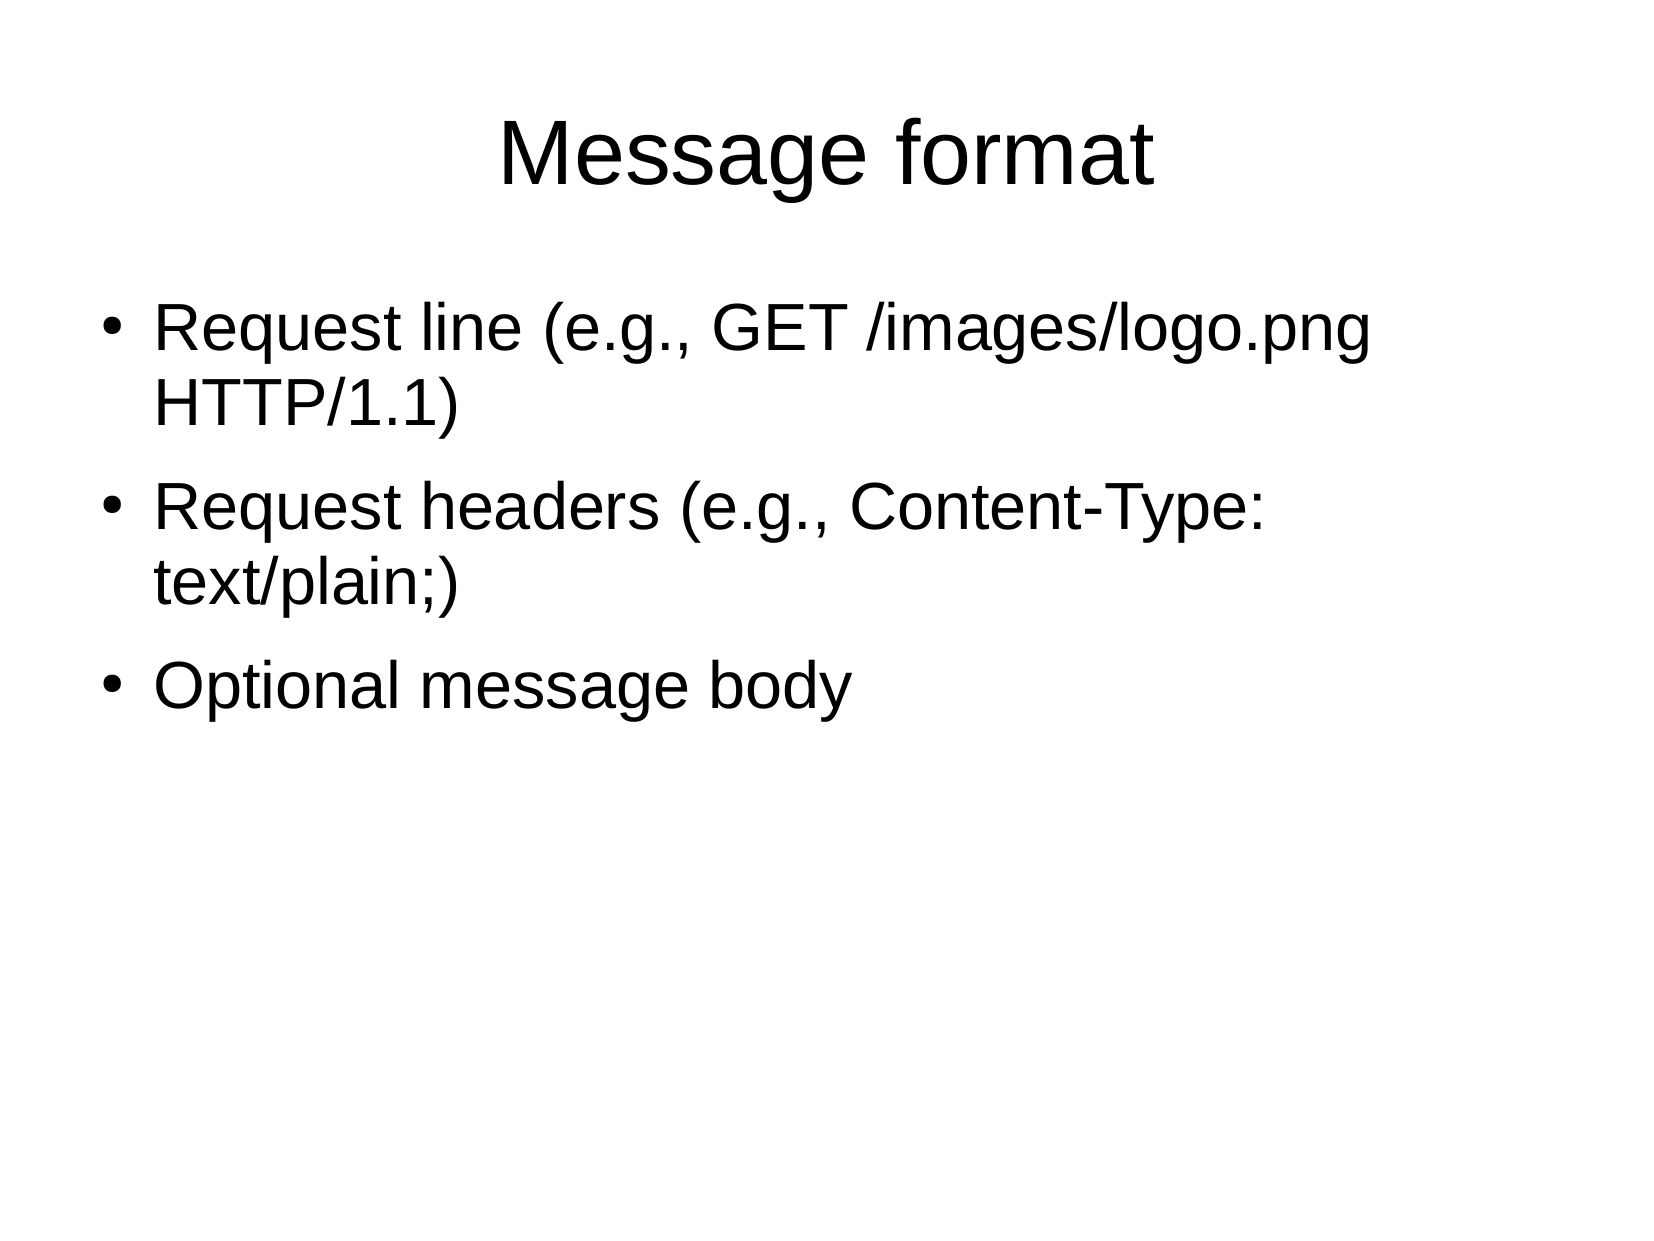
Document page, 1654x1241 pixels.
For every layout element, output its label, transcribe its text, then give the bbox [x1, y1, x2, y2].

list Request line (e.g., GET /images/logo.png HTTP/1.1) Request headers (e.g., Content-Type: text/plain;) Optional message body [82, 290, 1571, 1010]
title Message format [82, 49, 1571, 257]
